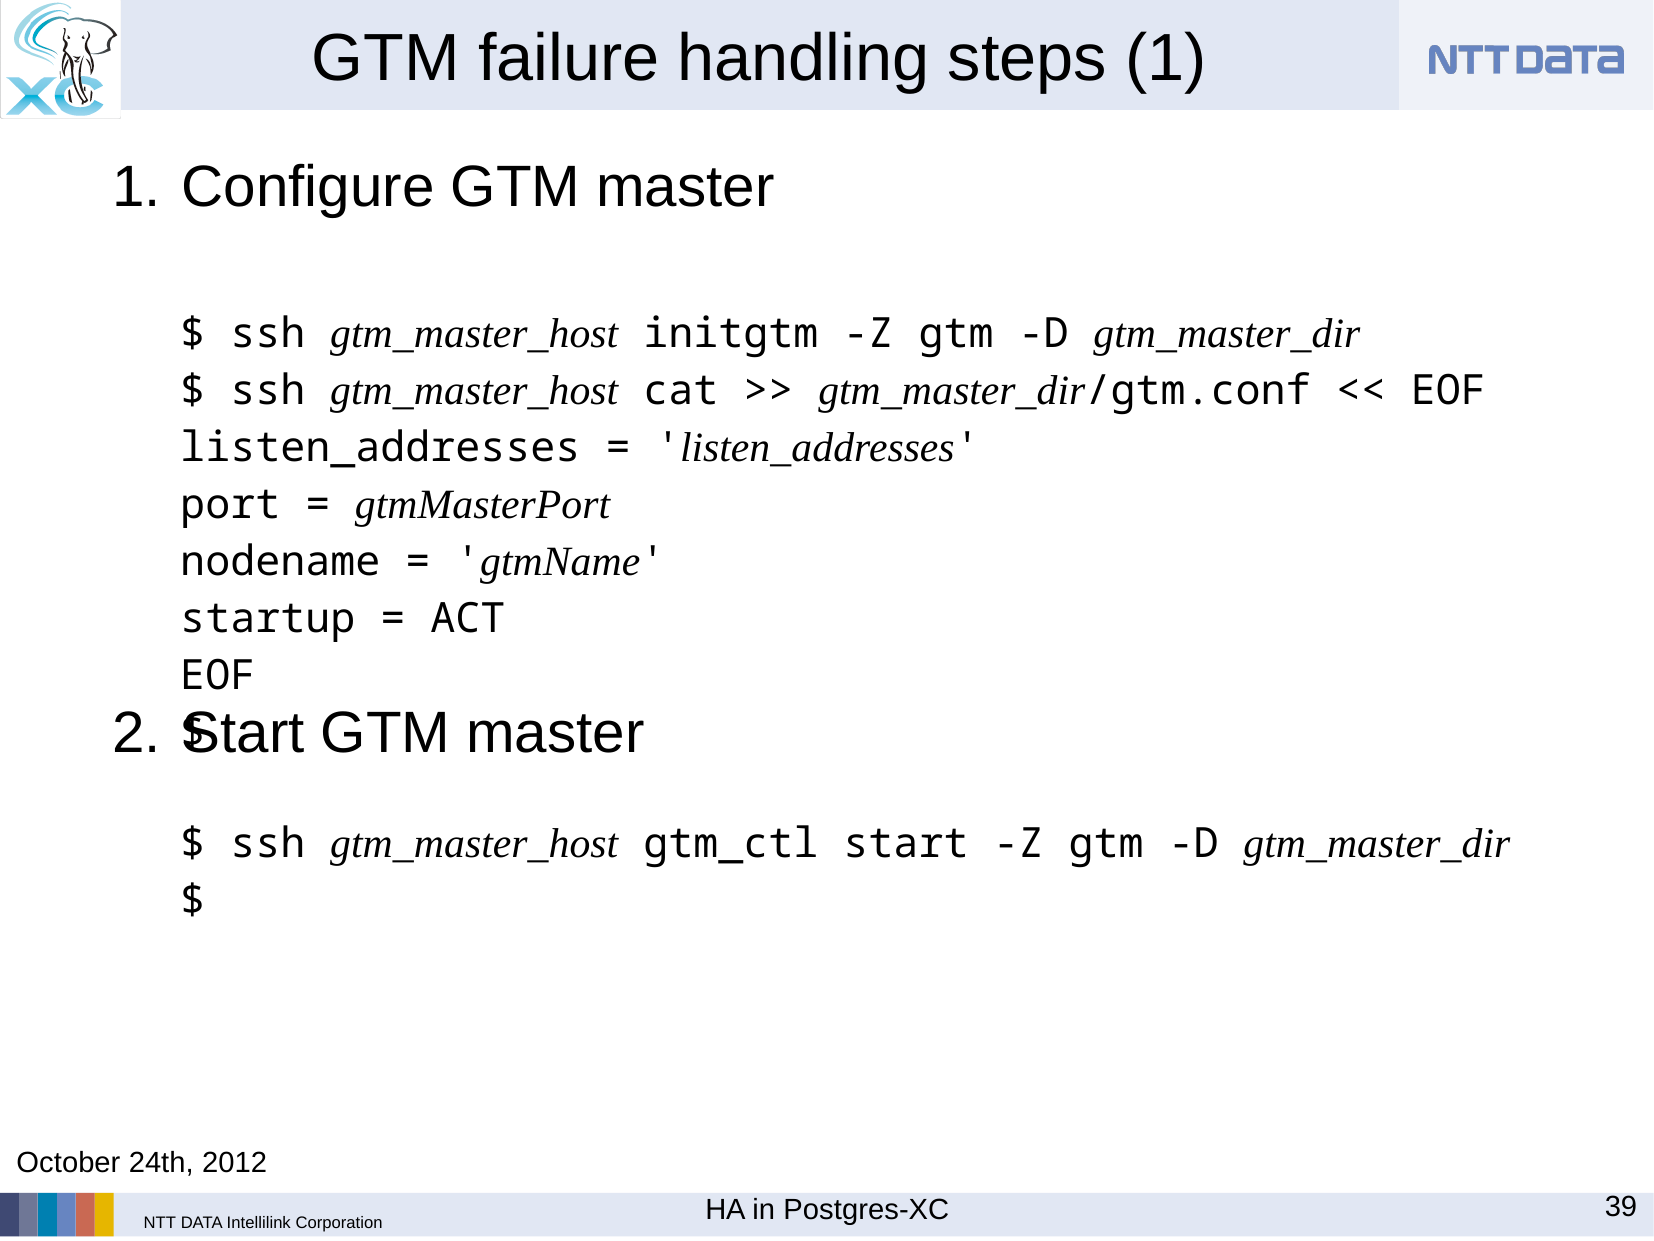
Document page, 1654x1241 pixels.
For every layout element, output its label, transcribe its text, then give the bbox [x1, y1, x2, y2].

picture [0, 0, 121, 119]
text_box $ ssh gtm_master_host gtm_ctl start -Z gtm -D gtm_master_dir $ [165, 805, 1583, 910]
title GTM failure handling steps (1) [120, 3, 1399, 110]
picture [1429, 45, 1624, 74]
list Configure GTM master Start GTM master [94, 153, 1583, 873]
text_box $ ssh gtm_master_host initgtm -Z gtm -D gtm_master_dir $ ssh gtm_master_host cat >> gtm_master_dir/gtm.conf << EOF listen_addresses = 'listen_addresses' port = gtmMasterPort nodename = 'gtmName' startup = ACT EOF $ [165, 295, 1583, 674]
